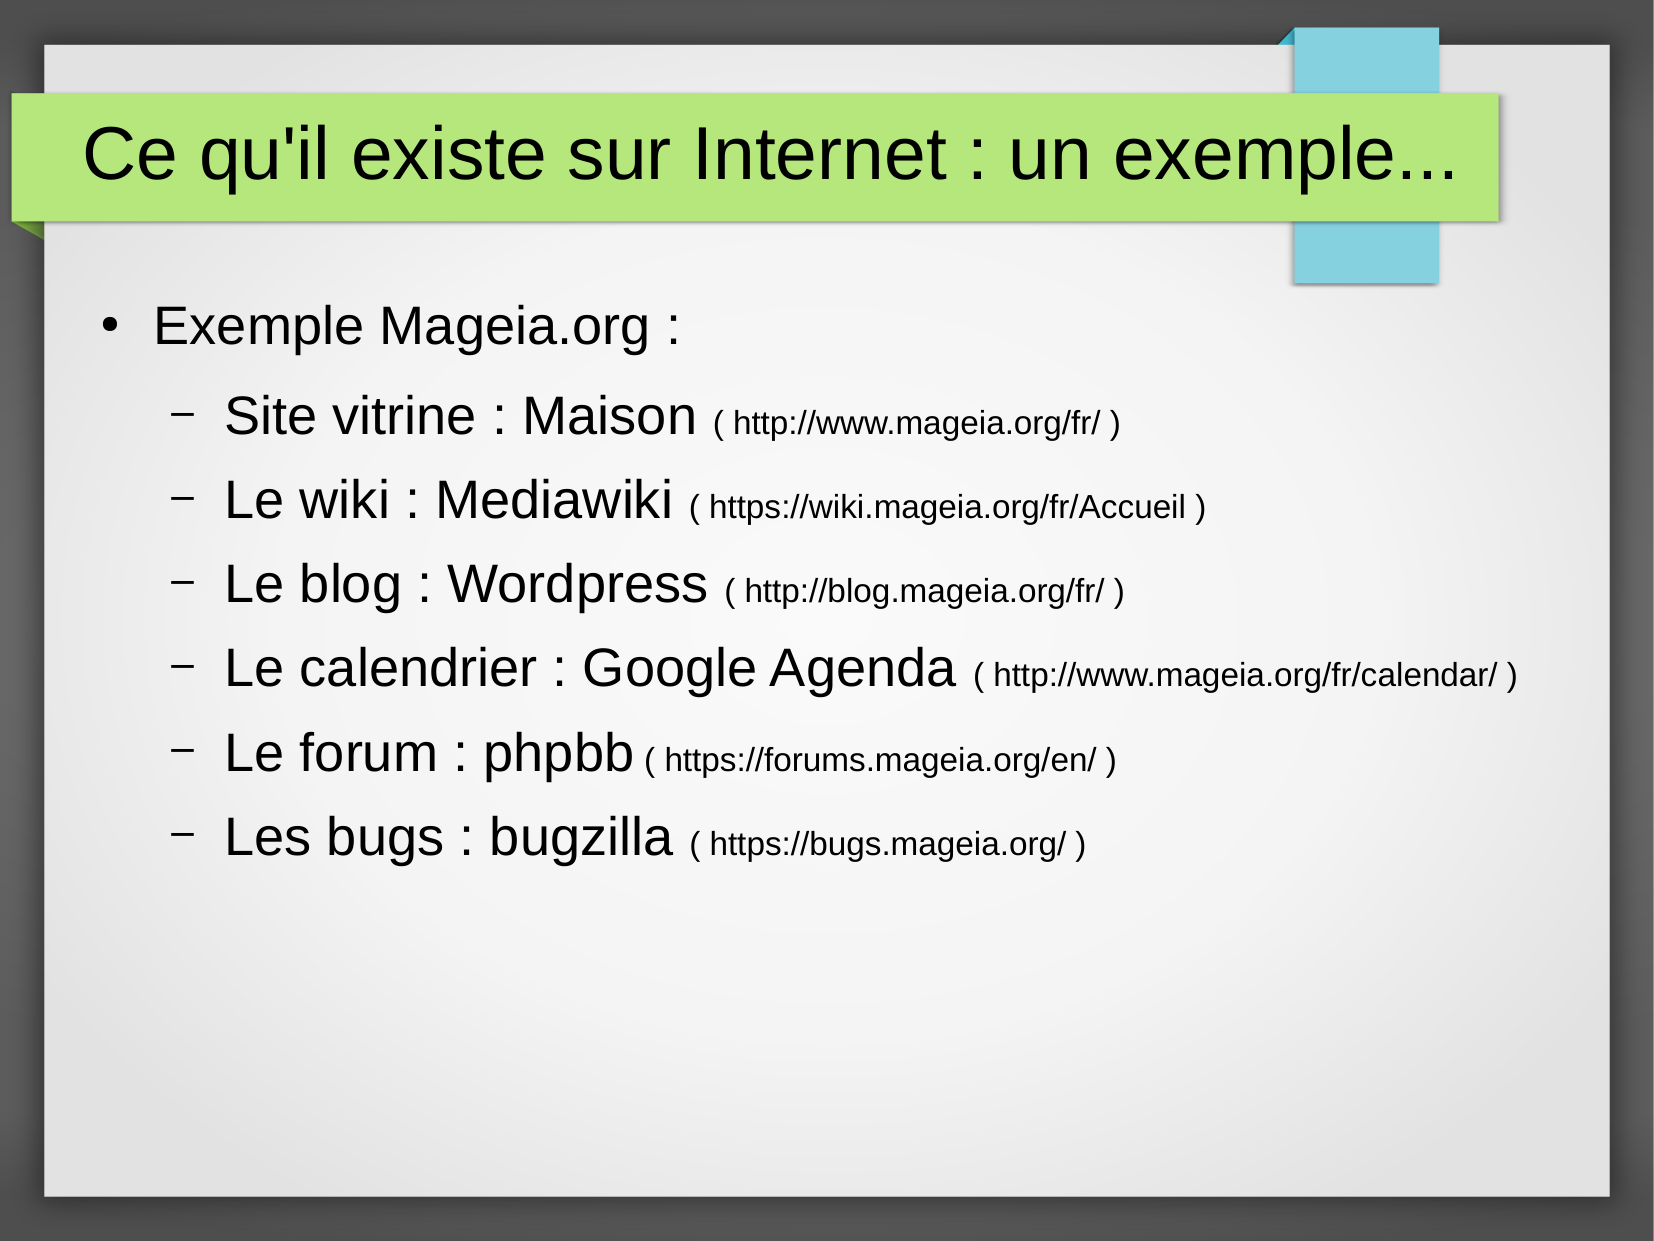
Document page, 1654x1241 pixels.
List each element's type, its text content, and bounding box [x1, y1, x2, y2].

list Exemple Mageia.org : Site vitrine : Maison ( http://www.mageia.org/fr/ ) Le wiki : Mediawiki ( https://wiki.mageia.org/fr/Accueil ) Le blog : Wordpress ( http://blog.mageia.org/fr/ ) Le calendrier : Google Agenda ( http://www.mageia.org/fr/calendar/ ) Le forum : phpbb ( https://forums.mageia.org/en/ ) Les bugs : bugzilla ( https://bugs.mageia.org/ ) [82, 295, 1571, 1123]
picture [0, 0, 1654, 1241]
title Ce qu'il existe sur Internet : un exemple... [82, 94, 1477, 213]
